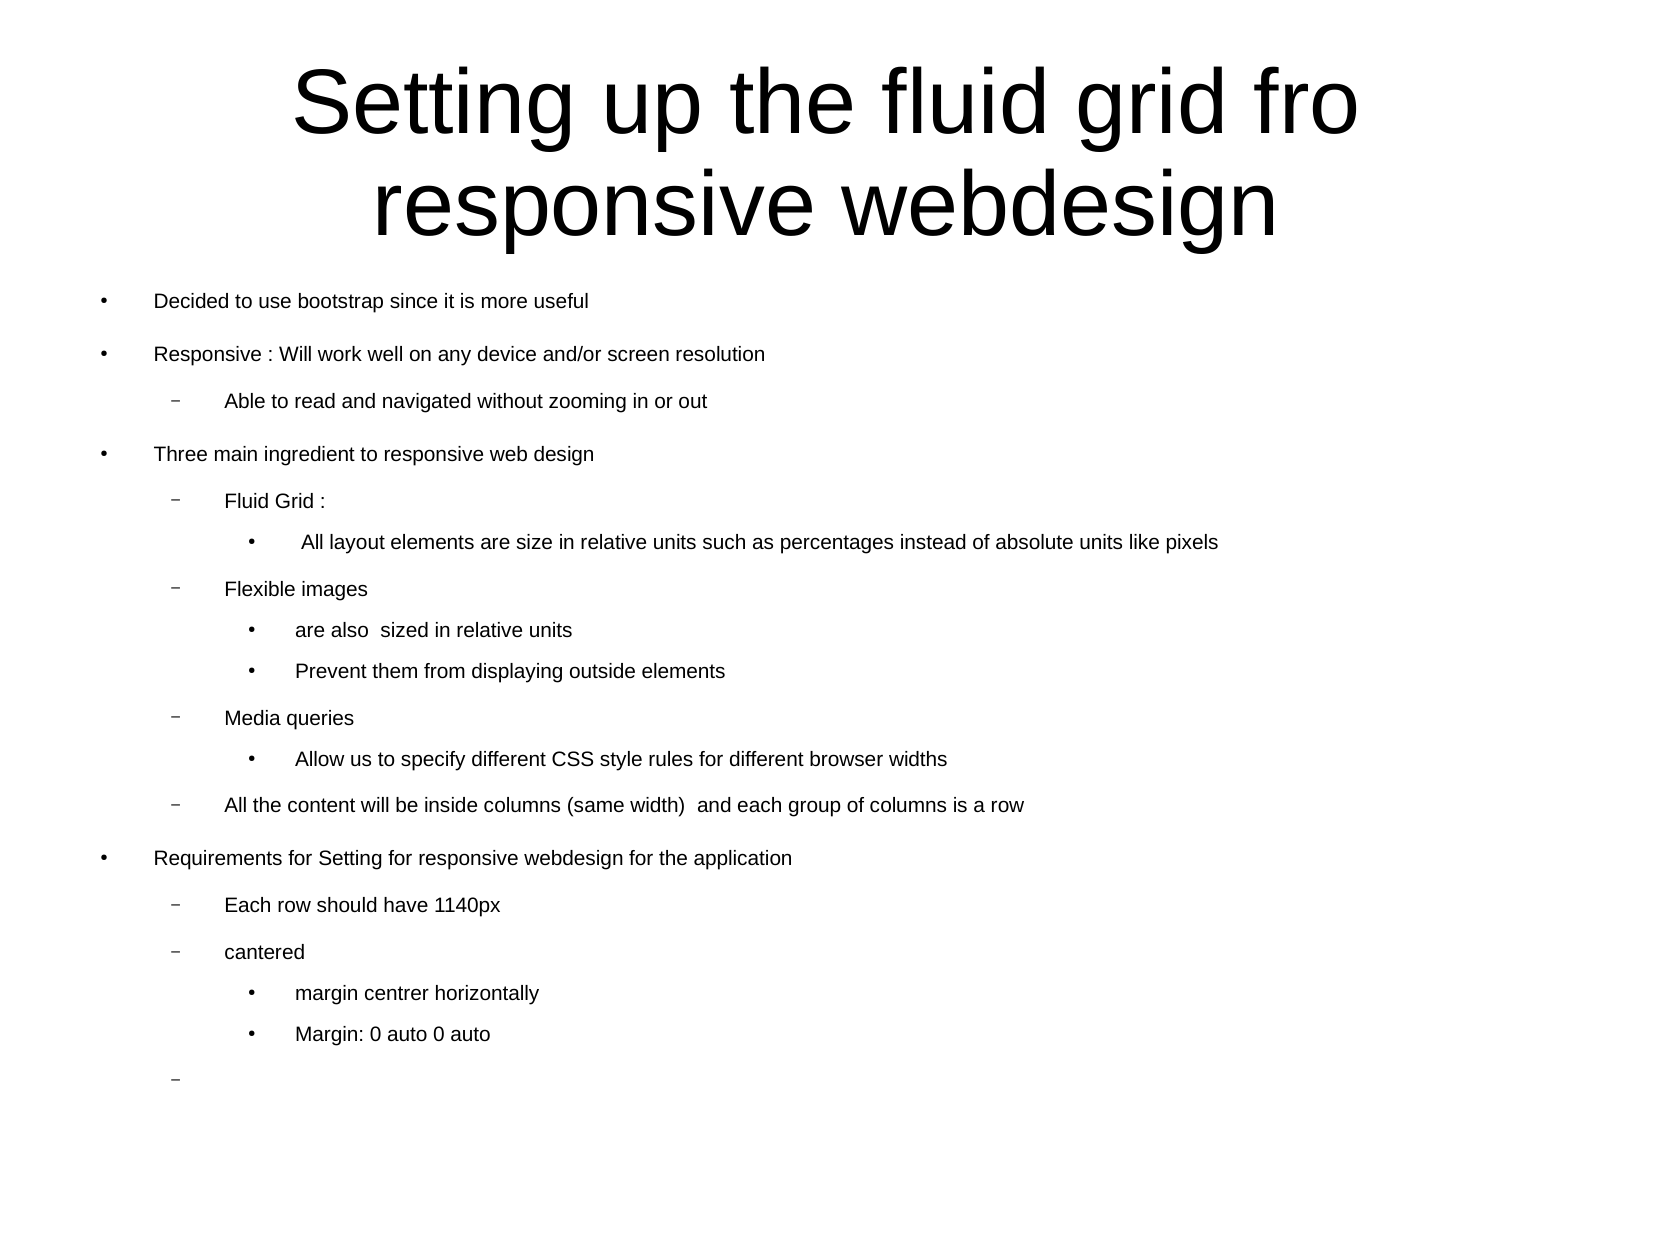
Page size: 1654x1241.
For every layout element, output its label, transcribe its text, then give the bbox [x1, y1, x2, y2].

title Setting up the fluid grid fro responsive webdesign [82, 49, 1571, 257]
list Decided to use bootstrap since it is more useful Responsive : Will work well on any device and/or screen resolution Able to read and navigated without zooming in or out Three main ingredient to responsive web design Fluid Grid : All layout elements are size in relative units such as percentages instead of absolute units like pixels Flexible images are also sized in relative units Prevent them from displaying outside elements Media queries Allow us to specify different CSS style rules for different browser widths All the content will be inside columns (same width) and each group of columns is a row Requirements for Setting for responsive webdesign for the application Each row should have 1140px cantered margin centrer horizontally Margin: 0 auto 0 auto [82, 290, 1571, 1217]
